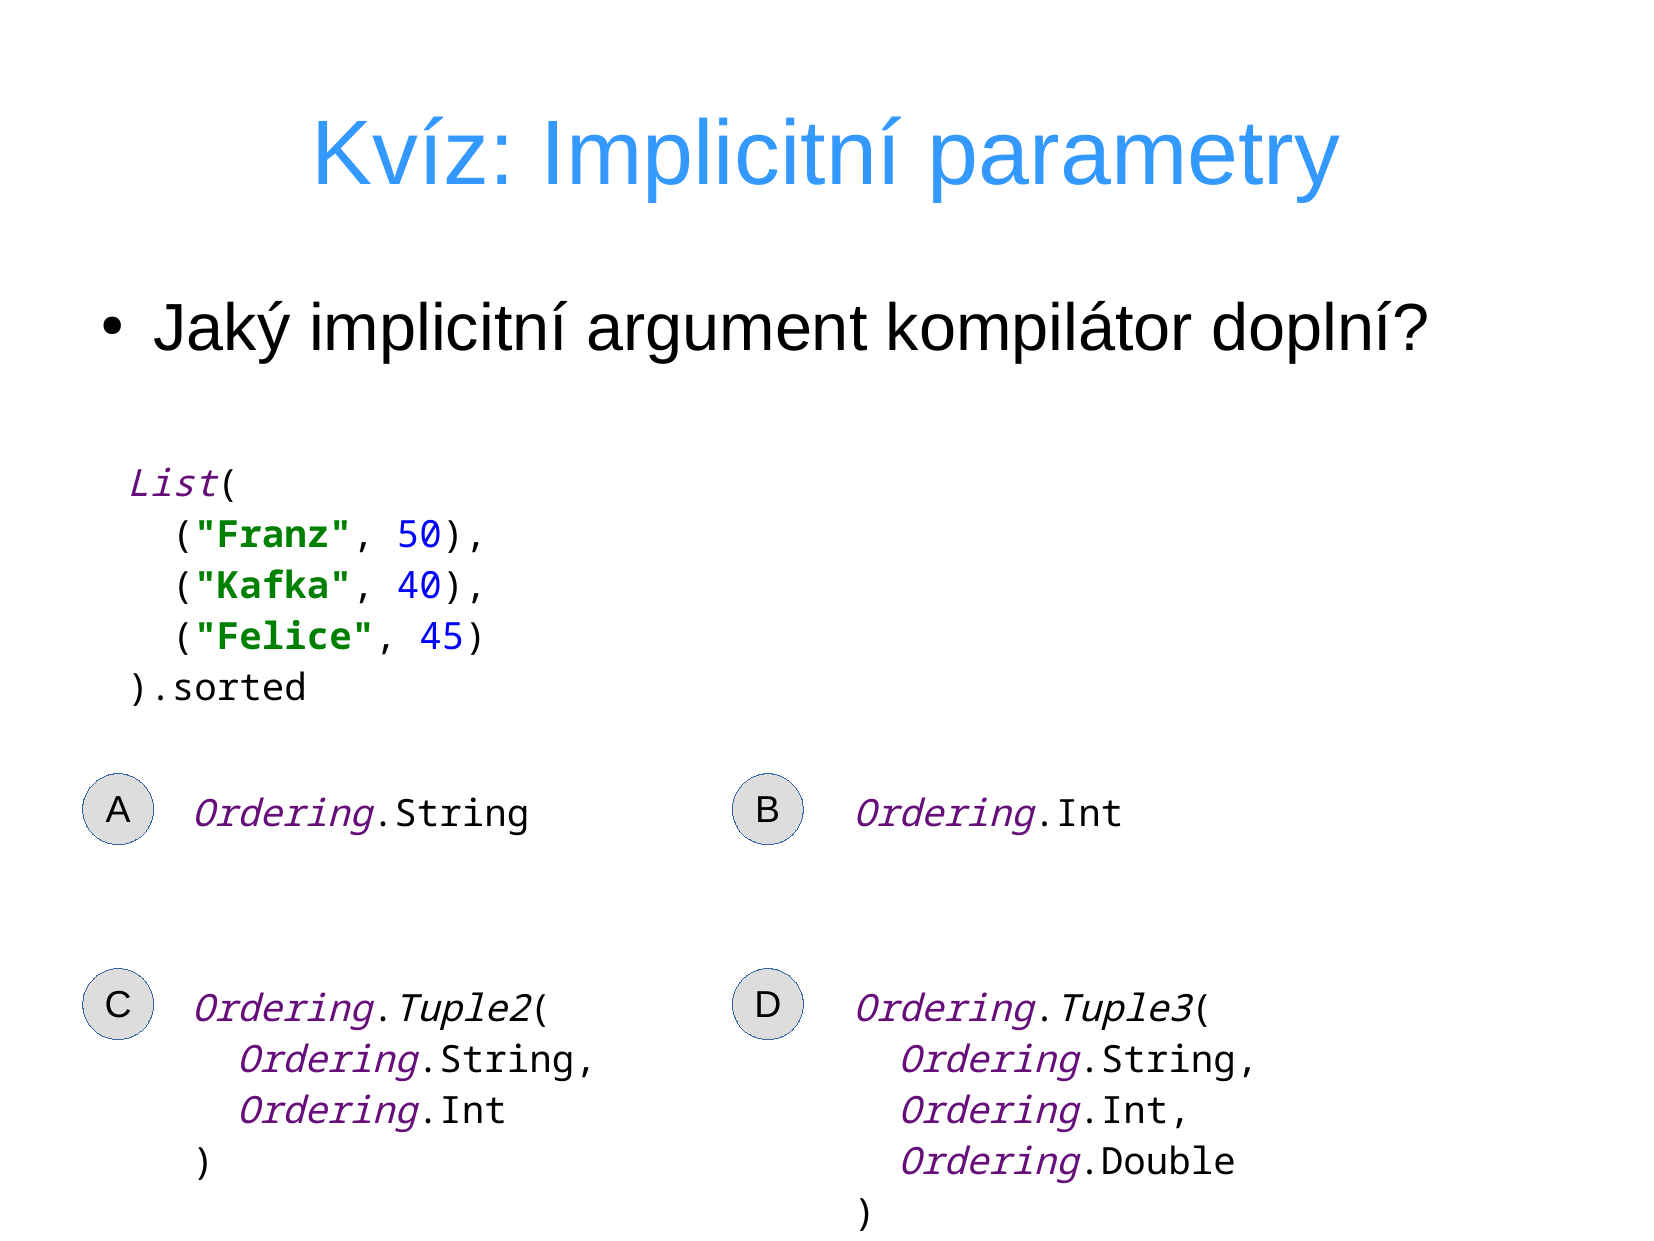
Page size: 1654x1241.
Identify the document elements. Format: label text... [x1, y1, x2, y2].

text_box C [82, 968, 154, 1040]
text_box D [732, 968, 804, 1040]
list Jaký implicitní argument kompilátor doplní? [82, 290, 1571, 1010]
text_box Ordering.Int [838, 779, 1300, 927]
text_box Ordering.String [177, 779, 603, 839]
text_box B [732, 773, 804, 845]
title Kvíz: Implicitní parametry [82, 49, 1571, 257]
text_box Ordering.Tuple3( Ordering.String, Ordering.Int, Ordering.Double ) [838, 974, 1300, 1210]
text_box List( ("Franz", 50), ("Kafka", 40), ("Felice", 45) ).sorted [112, 448, 1400, 684]
text_box Ordering.Tuple2( Ordering.String, Ordering.Int ) [177, 974, 703, 1210]
text_box A [82, 773, 154, 845]
